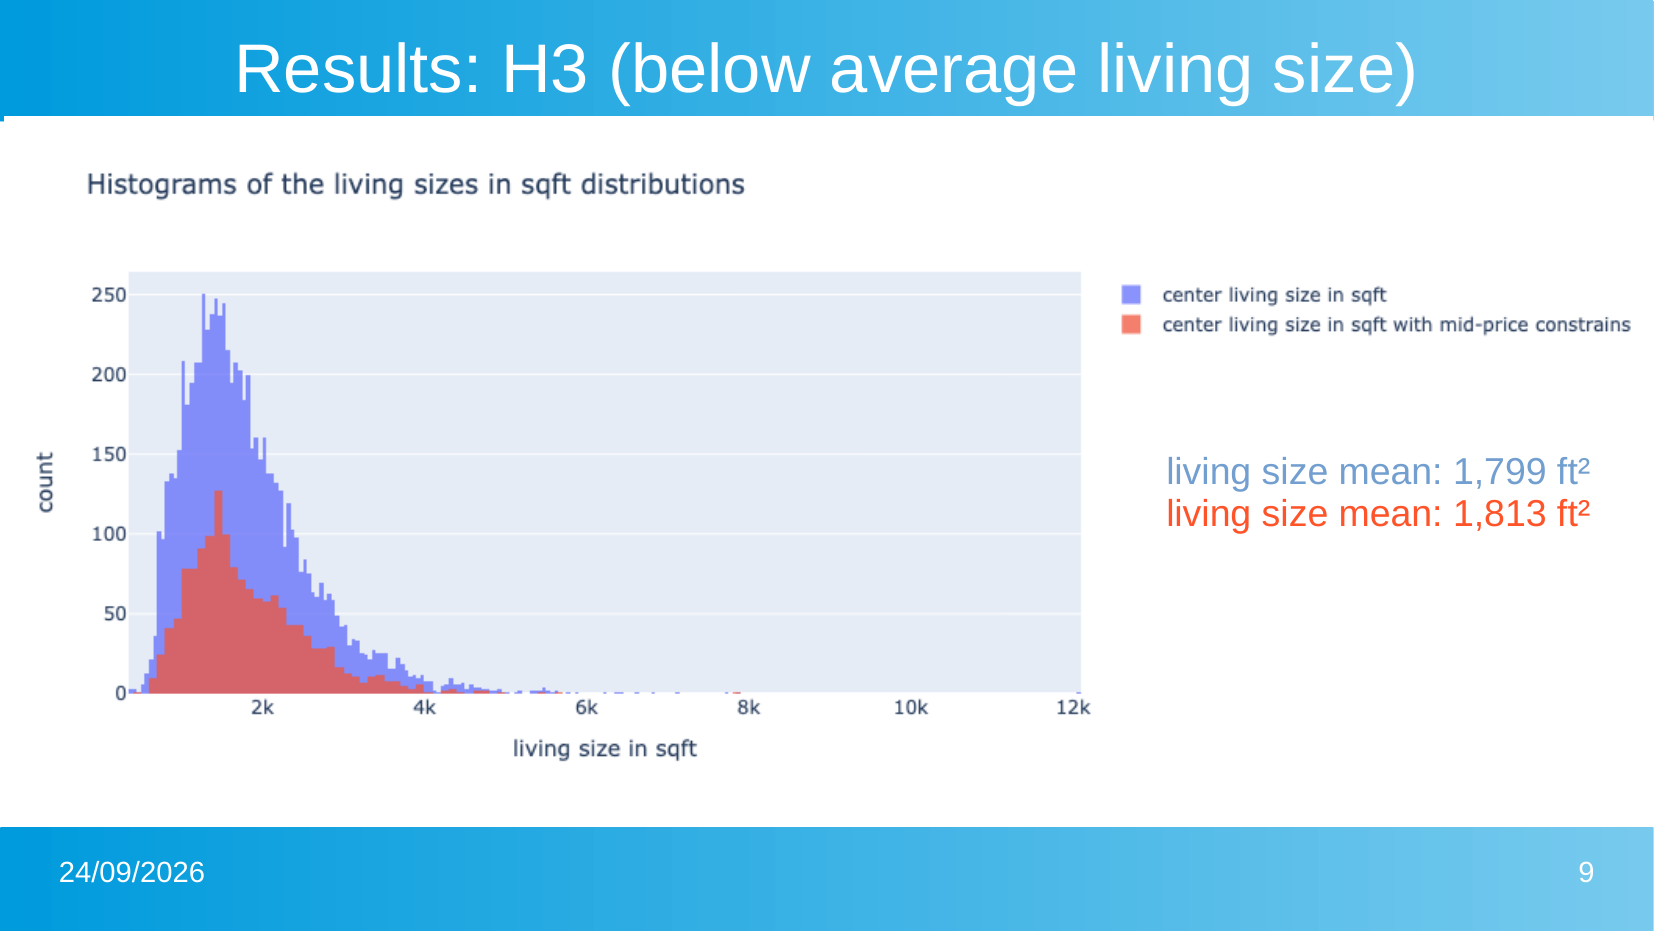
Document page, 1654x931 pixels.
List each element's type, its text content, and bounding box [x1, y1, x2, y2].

title Results: H3 (below average living size) [59, 29, 1595, 108]
text_box living size mean: 1,799 ft² living size mean: 1,813 ft² [1151, 442, 1617, 542]
picture [4, 1, 1654, 819]
